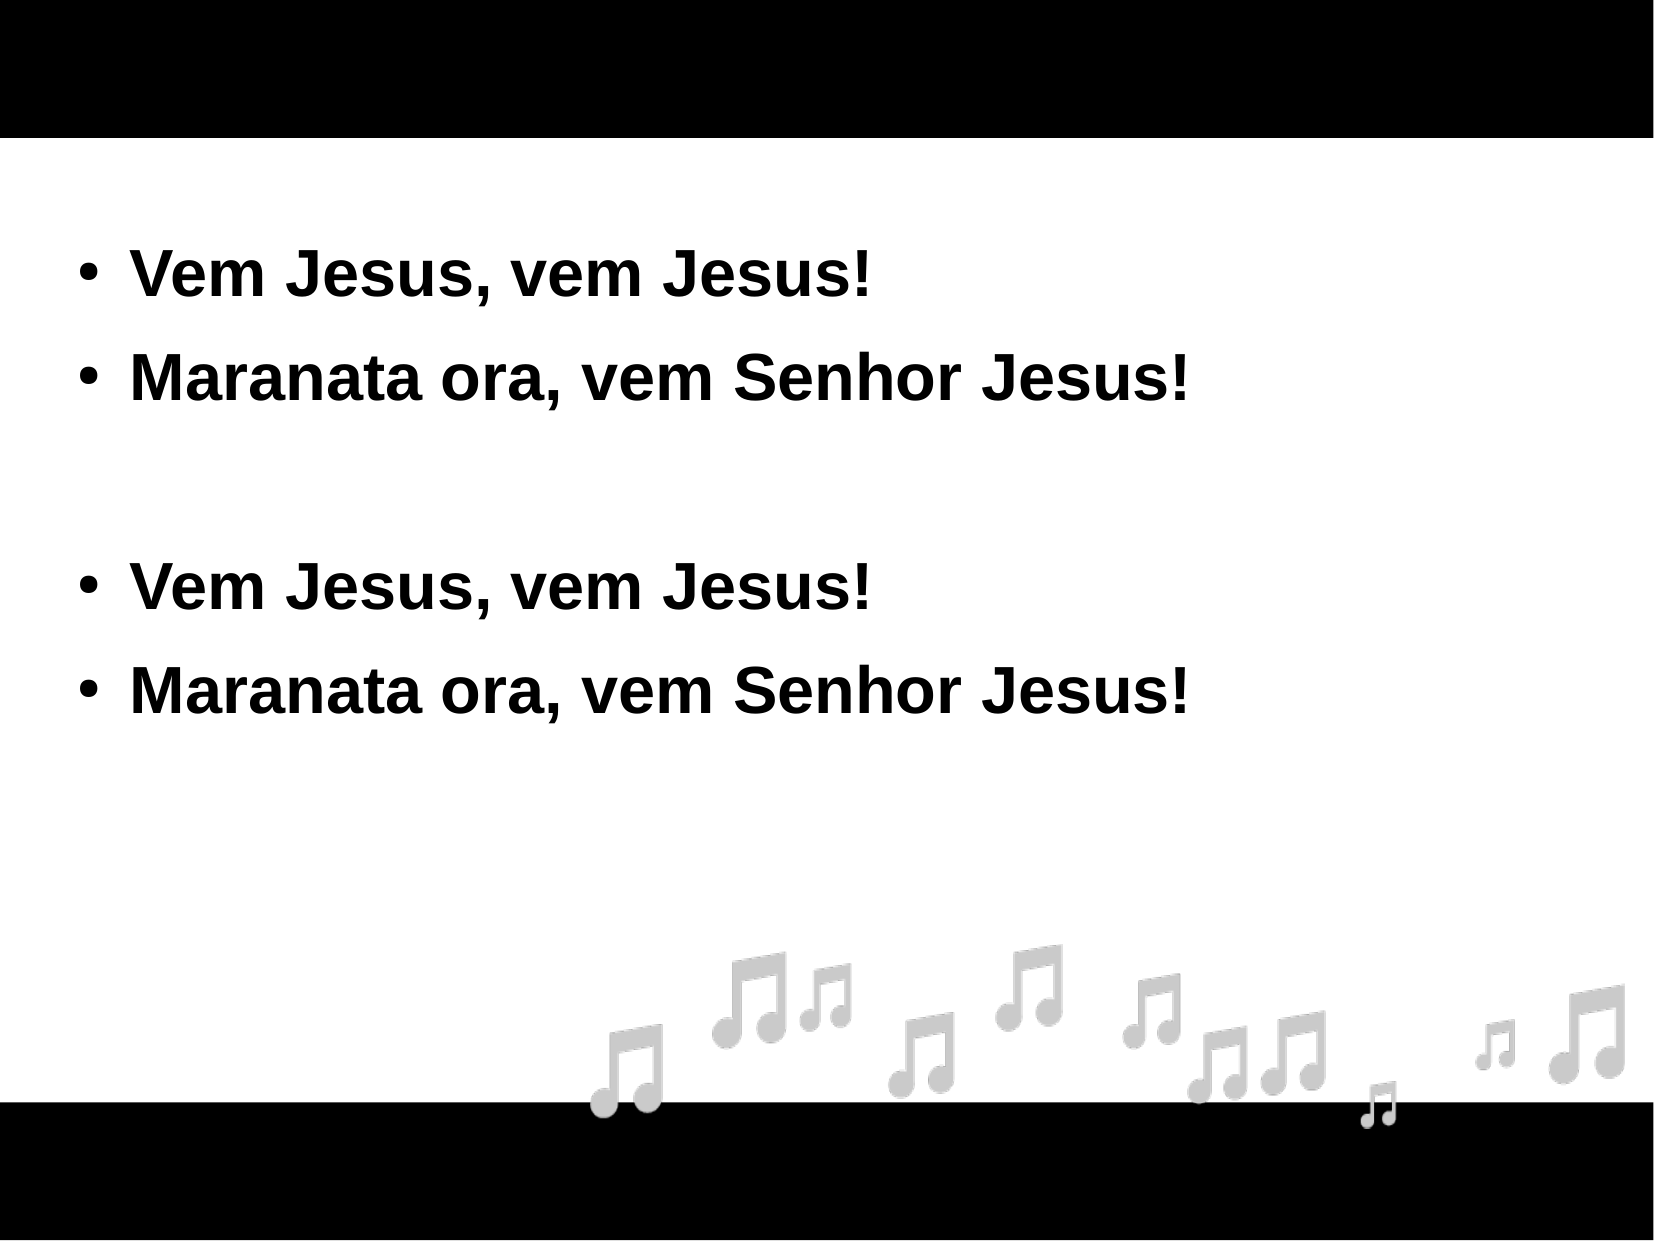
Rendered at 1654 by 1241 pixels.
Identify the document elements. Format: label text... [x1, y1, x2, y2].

list Vem Jesus, vem Jesus! Maranata ora, vem Senhor Jesus! Vem Jesus, vem Jesus! Maranata ora, vem Senhor Jesus! [59, 236, 1595, 1024]
